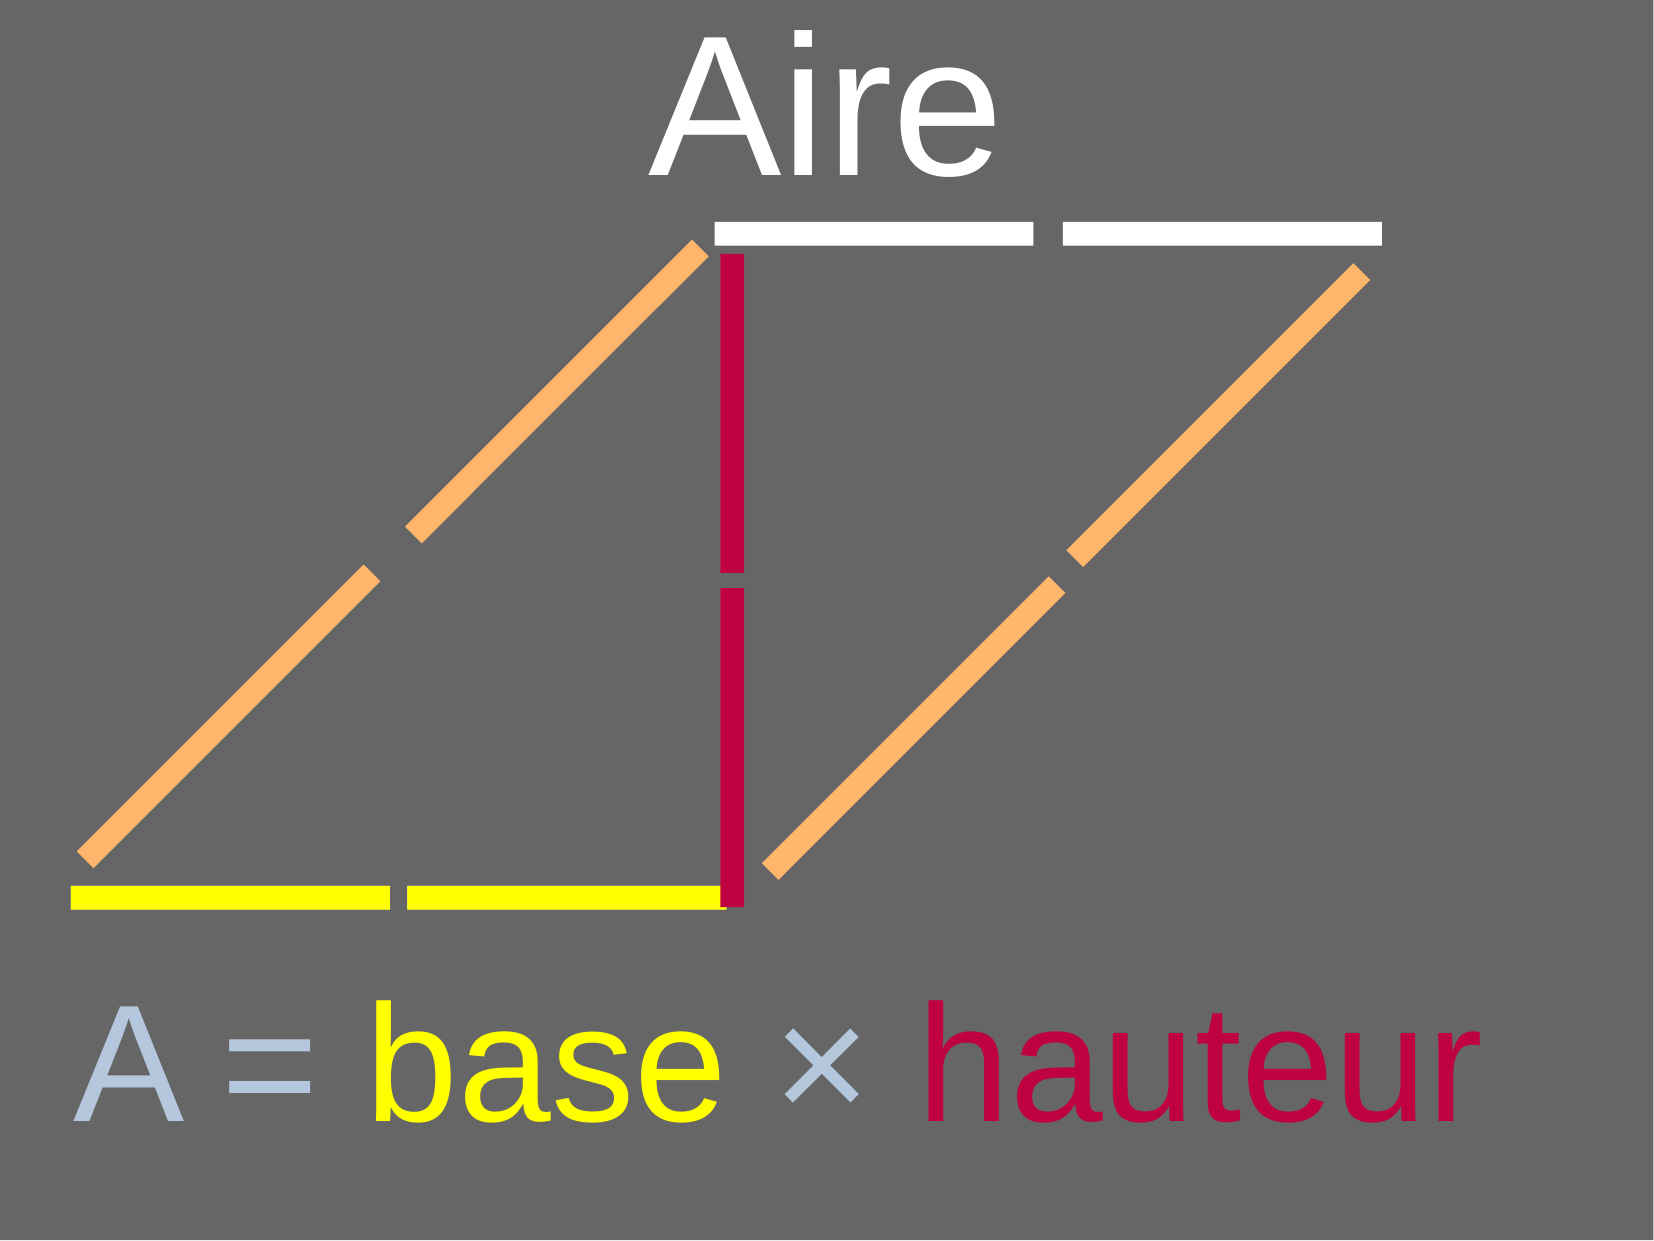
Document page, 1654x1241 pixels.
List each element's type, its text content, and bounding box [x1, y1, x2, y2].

text_box A = base × hauteur [59, 933, 1654, 1241]
title Aire [353, 0, 1300, 237]
text_box [0, 0, 1654, 1241]
